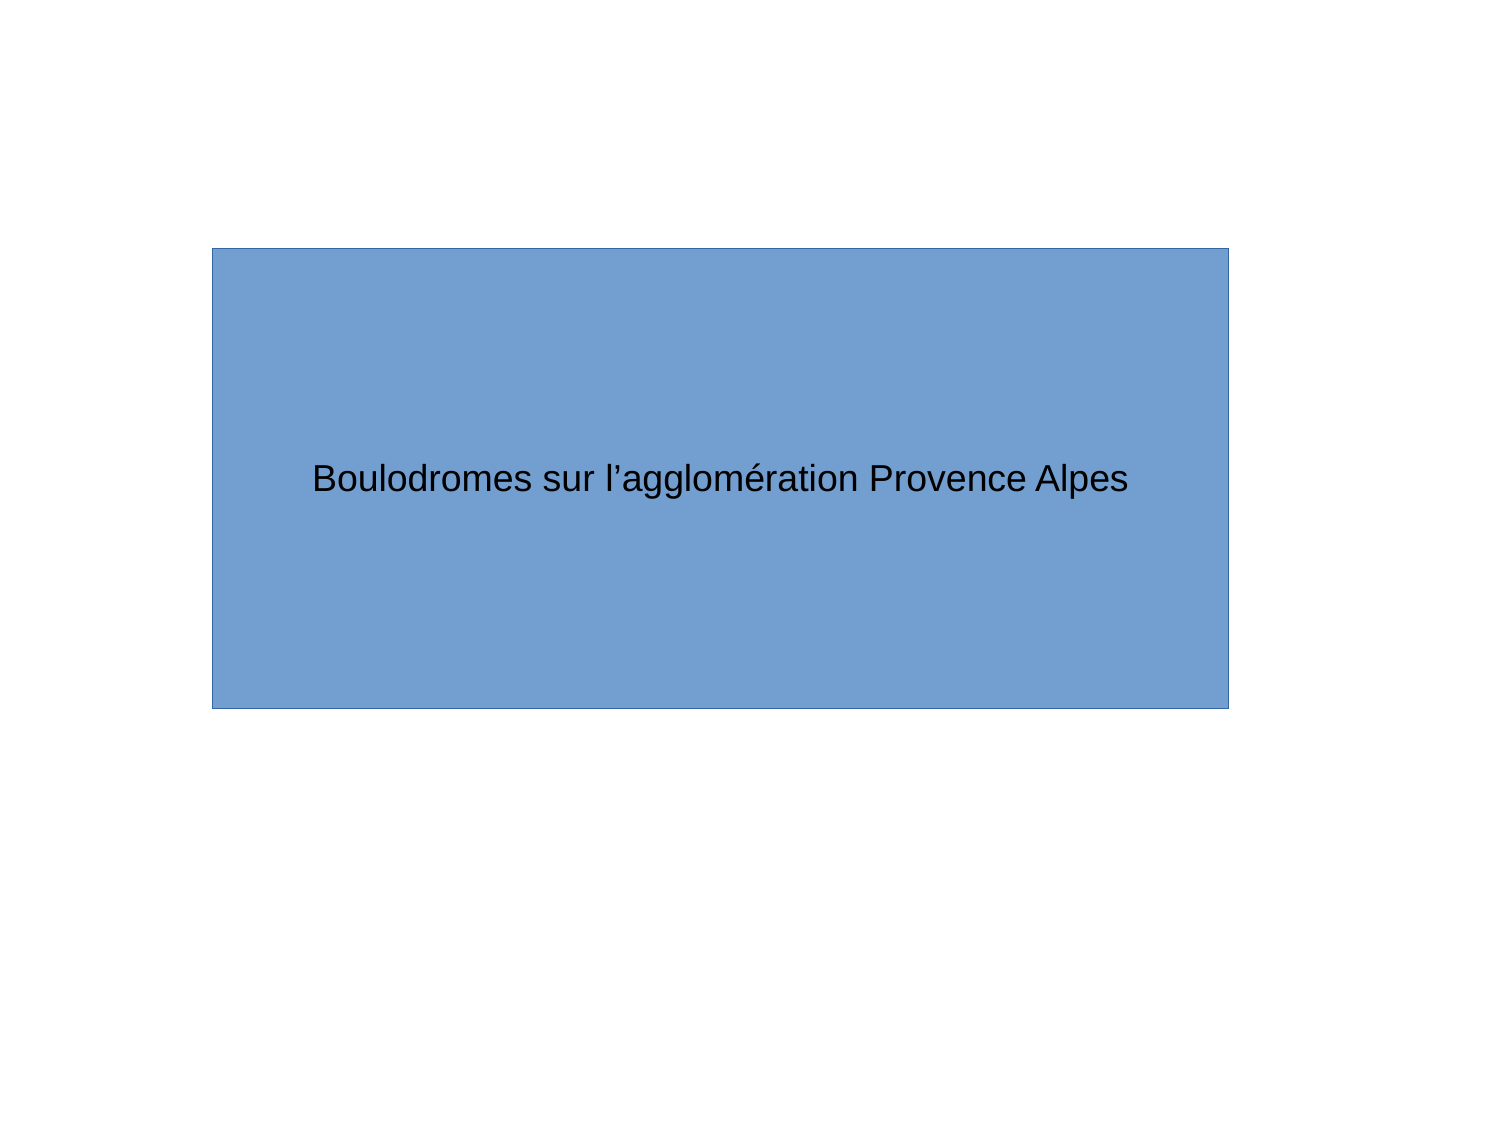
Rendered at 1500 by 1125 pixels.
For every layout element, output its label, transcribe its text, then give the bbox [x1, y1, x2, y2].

text_box Boulodromes sur l’agglomération Provence Alpes [212, 248, 1229, 709]
